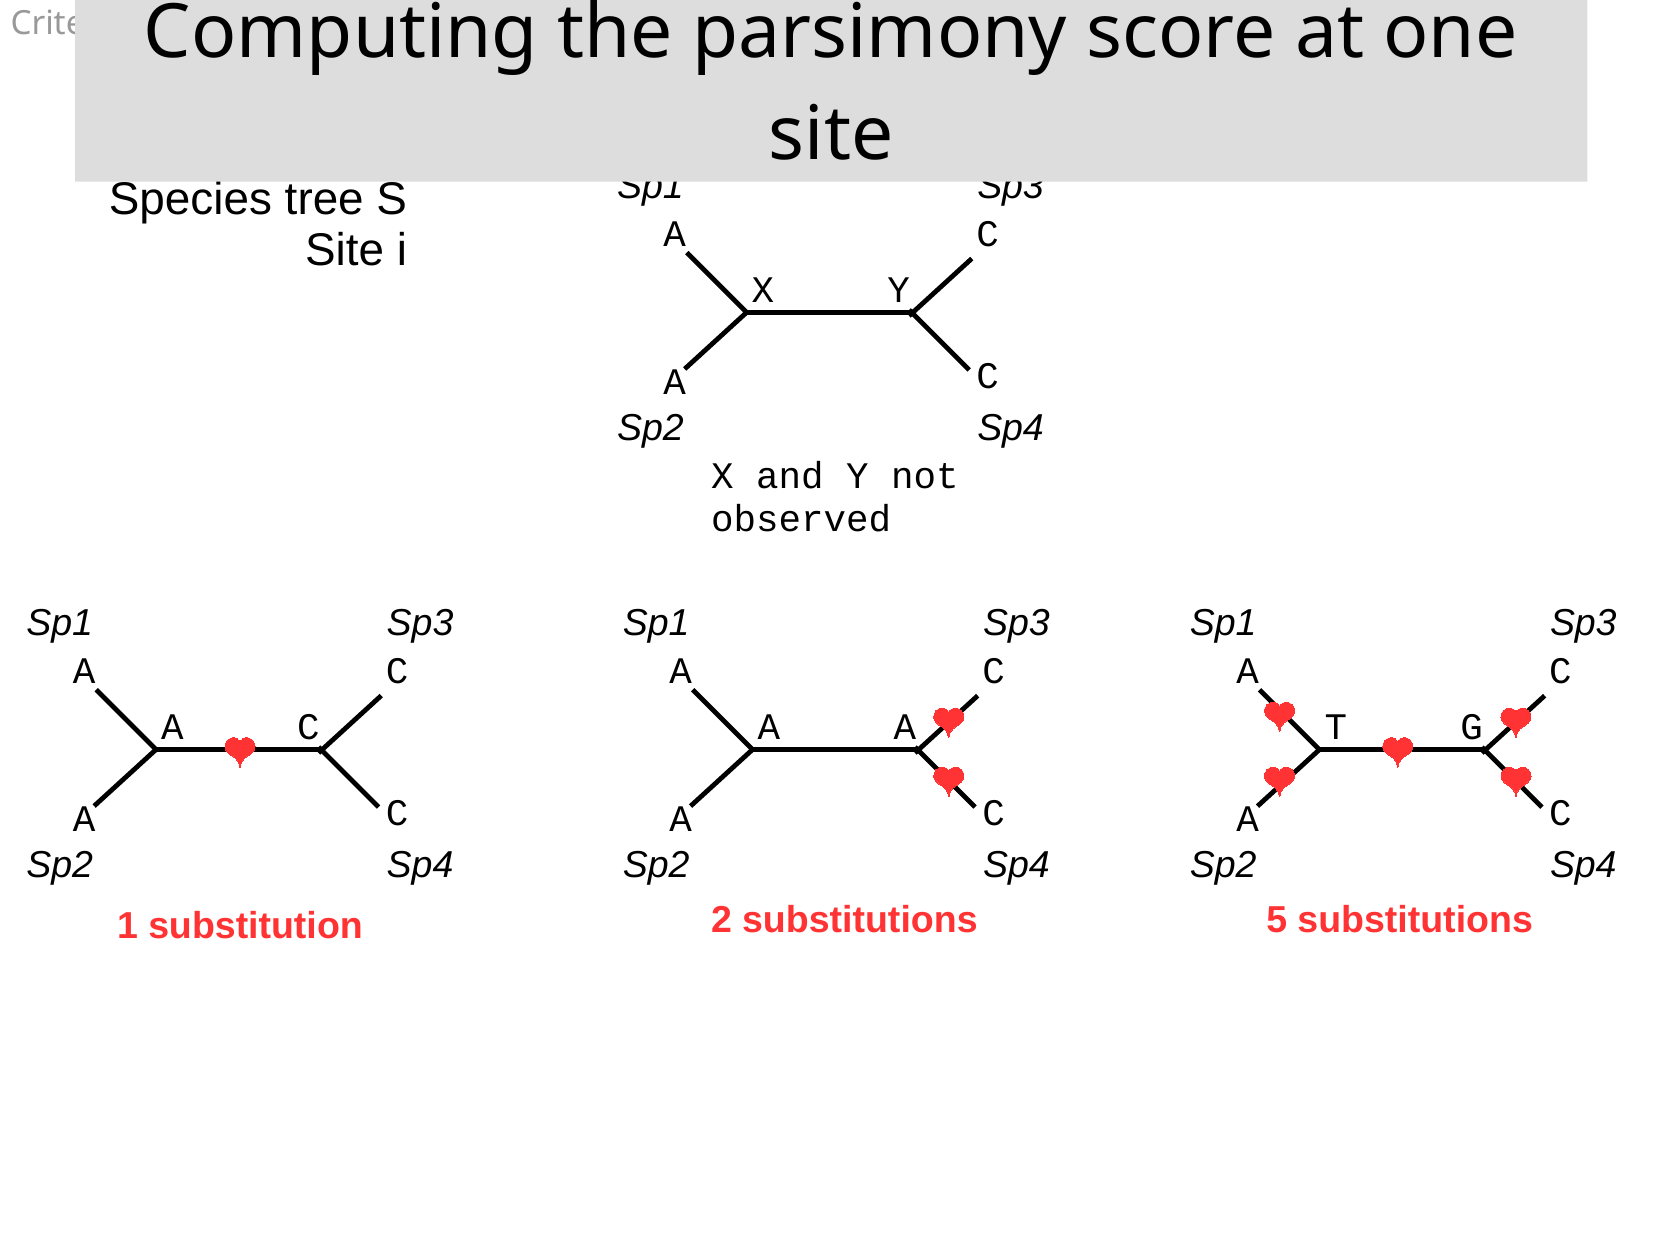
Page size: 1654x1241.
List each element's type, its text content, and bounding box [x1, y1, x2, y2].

text_box C [961, 349, 1052, 403]
text_box Sp2 [602, 358, 708, 456]
text_box G [1445, 700, 1498, 754]
text_box [1500, 708, 1531, 738]
text_box C [1534, 787, 1625, 840]
text_box [1264, 702, 1295, 732]
text_box Sp3 [962, 182, 1068, 256]
title Computing the parsimony score at one site [75, 0, 1588, 182]
text_box A [654, 792, 745, 846]
text_box Criteria: Maximum Parsimony [10, 0, 75, 73]
text_box X [736, 263, 790, 317]
text_box A [878, 700, 931, 754]
text_box Sp4 [962, 358, 1068, 456]
text_box Sp1 [602, 182, 708, 256]
text_box Y [872, 263, 925, 317]
text_box Sp2 [11, 795, 117, 893]
text_box C [961, 208, 1052, 261]
text_box [1501, 767, 1532, 797]
text_box Sp1 [608, 594, 714, 693]
text_box [1382, 737, 1413, 768]
text_box 5 substitutions [1251, 891, 1552, 955]
text_box Sp3 [968, 594, 1074, 693]
text_box A [58, 792, 149, 846]
text_box A [742, 700, 795, 754]
text_box A [1221, 645, 1312, 698]
text_box X and Y not observed [696, 450, 1001, 577]
text_box 2 substitutions [696, 891, 997, 955]
text_box A [146, 700, 199, 754]
text_box A [648, 208, 739, 261]
text_box [933, 708, 964, 738]
text_box C [967, 645, 1058, 698]
text_box Sp1 [11, 594, 117, 693]
text_box Species tree S Site i [0, 165, 422, 283]
text_box C [967, 786, 1058, 840]
text_box Sp3 [1535, 594, 1641, 693]
text_box A [648, 355, 739, 409]
text_box C [371, 786, 462, 840]
text_box Sp2 [1175, 795, 1281, 894]
text_box C [371, 645, 462, 698]
text_box 1 substitution [102, 897, 388, 958]
text_box Sp3 [371, 594, 477, 693]
text_box Sp4 [371, 795, 477, 894]
text_box A [654, 645, 745, 698]
text_box A [58, 645, 149, 698]
text_box Sp4 [968, 795, 1074, 894]
text_box A [1221, 792, 1312, 846]
text_box T [1309, 700, 1362, 754]
text_box [1264, 767, 1295, 797]
text_box Sp1 [1175, 594, 1281, 693]
text_box Sp2 [608, 795, 714, 894]
text_box [933, 767, 964, 797]
text_box C [1534, 645, 1625, 698]
text_box Sp4 [1535, 795, 1641, 894]
text_box [225, 737, 256, 768]
text_box C [282, 700, 335, 754]
